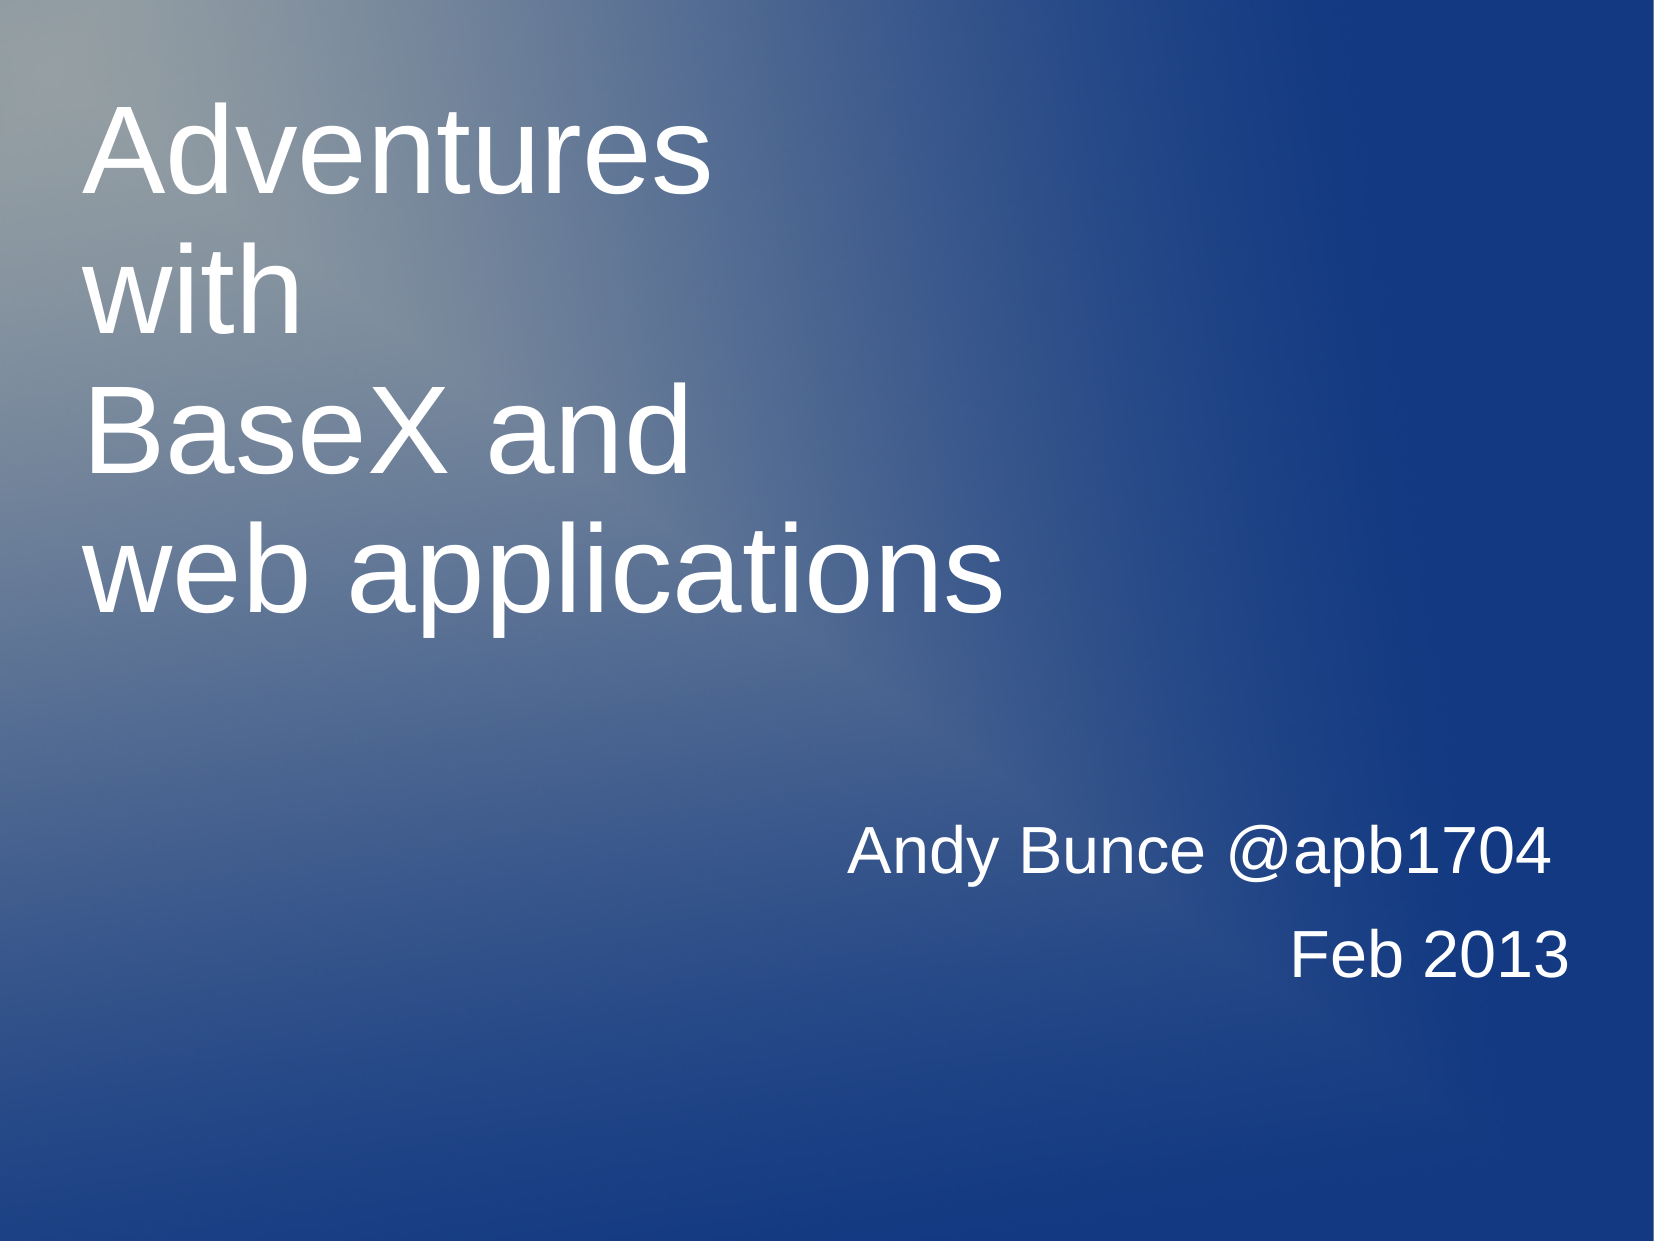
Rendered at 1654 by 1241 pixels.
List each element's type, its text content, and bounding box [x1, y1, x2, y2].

picture [0, 0, 1654, 1241]
title Adventures with BaseX and web applications [82, 80, 1571, 640]
list Andy Bunce @apb1704 Feb 2013 [82, 708, 1571, 1097]
